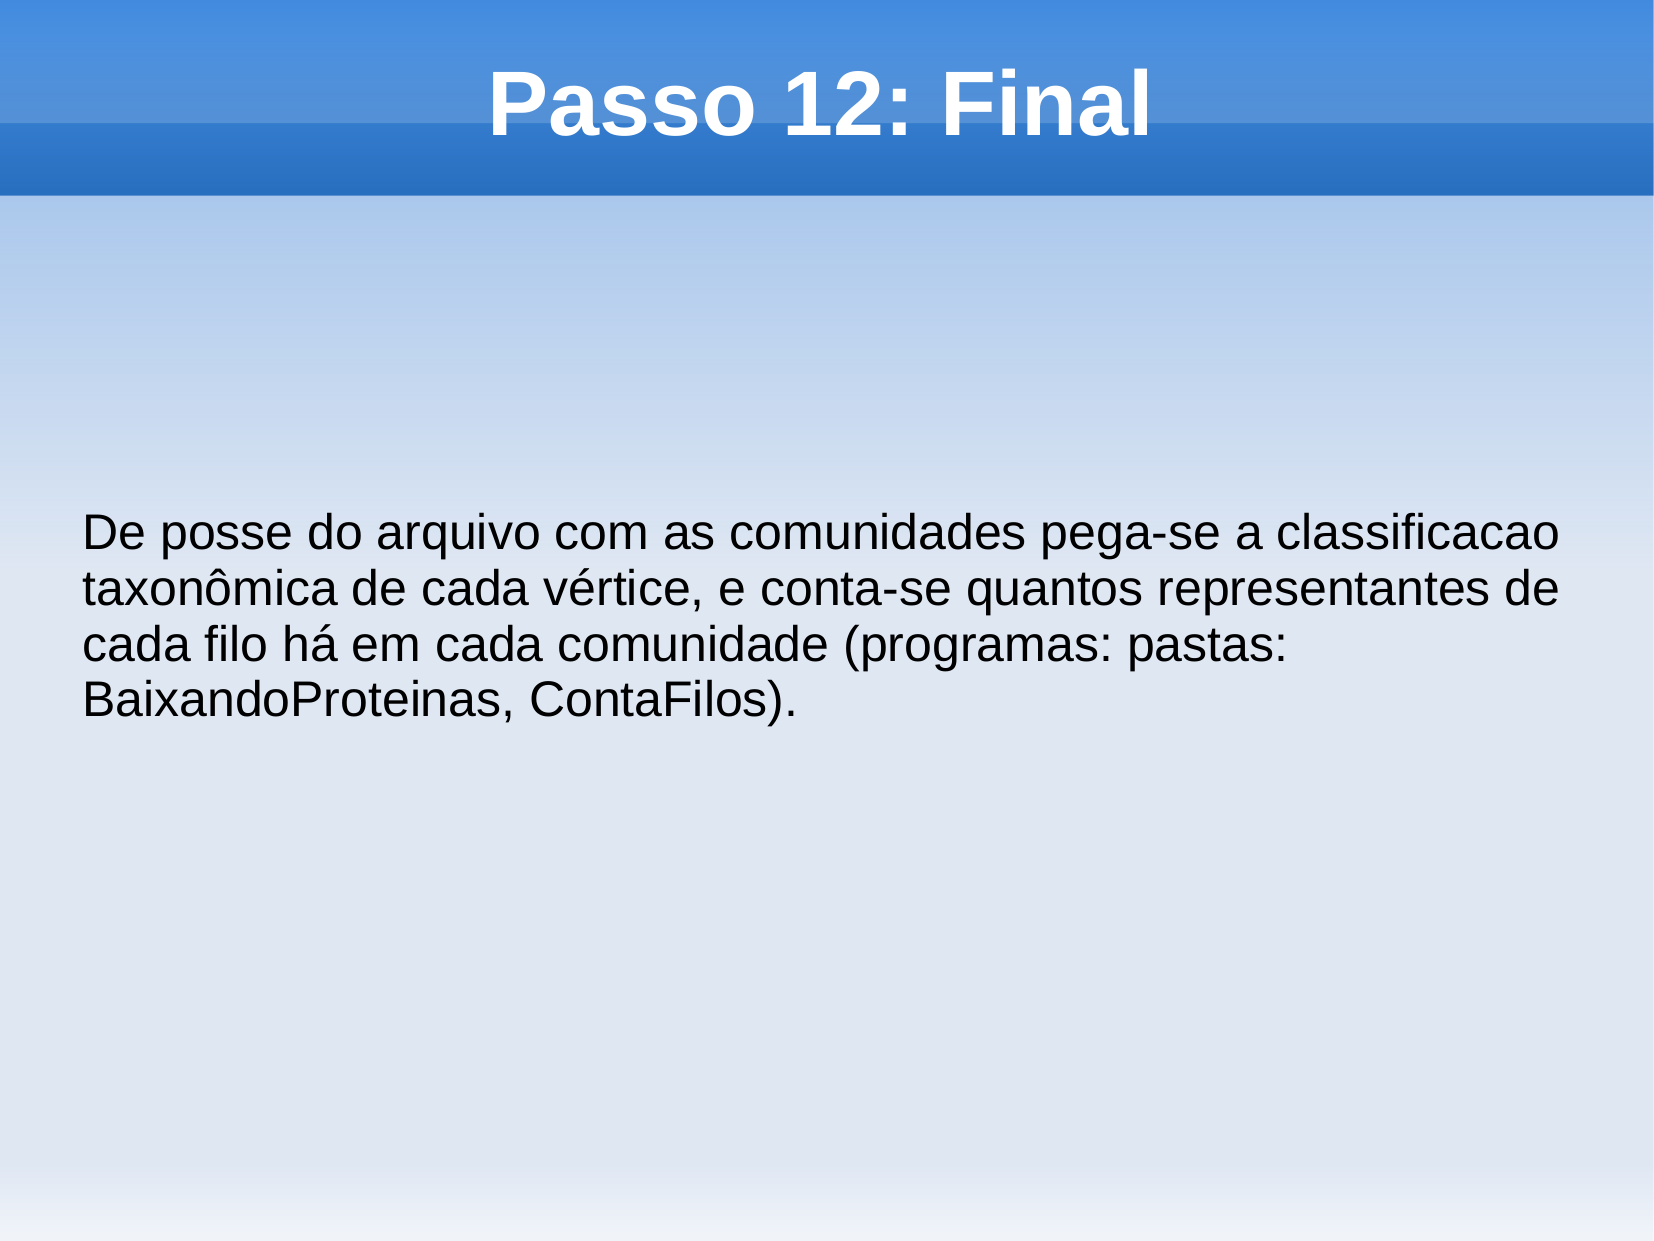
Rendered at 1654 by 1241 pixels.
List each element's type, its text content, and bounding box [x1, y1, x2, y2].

subtitle De posse do arquivo com as comunidades pega-se a classificacao taxonômica de cada vértice, e conta-se quantos representantes de cada filo há em cada comunidade (programas: pastas: BaixandoProteinas, ContaFilos). [82, 290, 1571, 1109]
title Passo 12: Final [76, 0, 1565, 208]
picture [0, 0, 1654, 1241]
